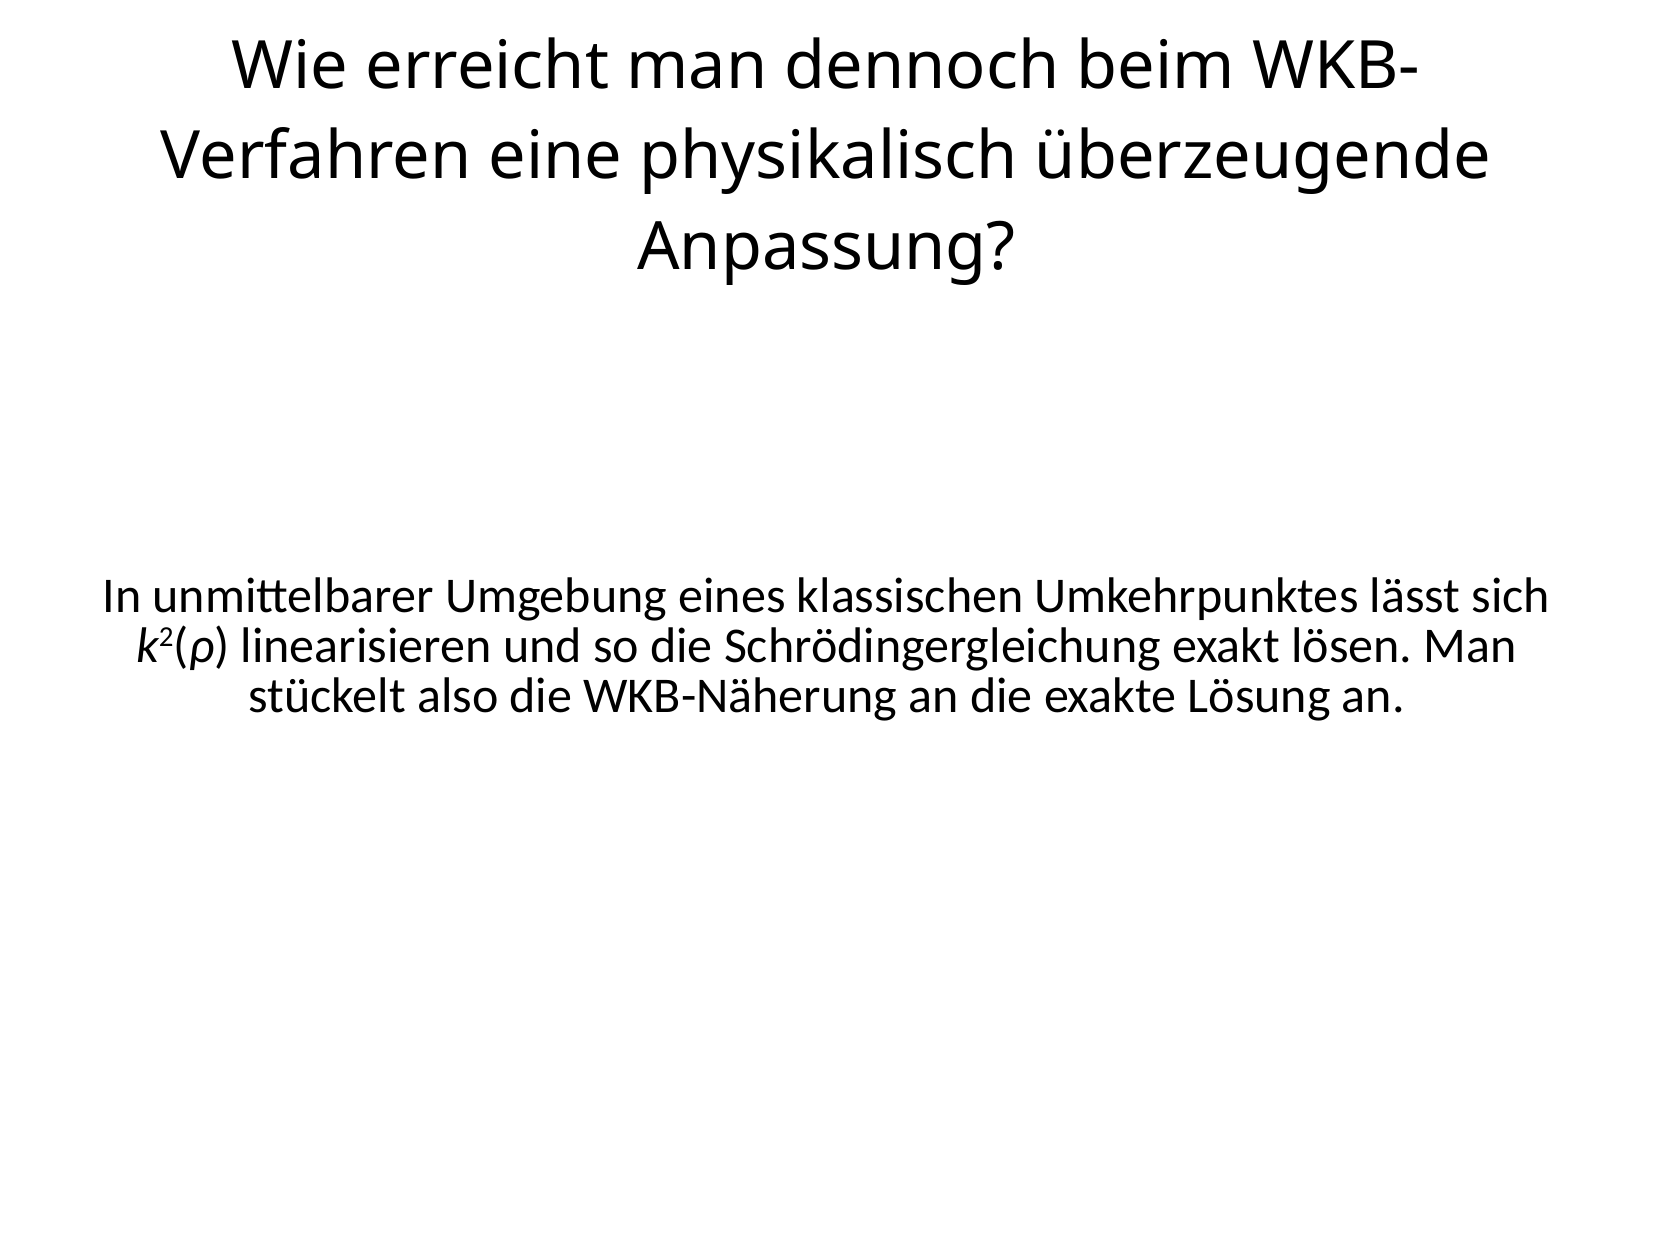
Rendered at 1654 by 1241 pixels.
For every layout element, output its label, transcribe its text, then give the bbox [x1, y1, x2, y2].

subtitle In unmittelbarer Umgebung eines klassischen Umkehrpunktes lässt sich k2(ρ) linearisieren und so die Schrödingergleichung exakt lösen. Man stückelt also die WKB-Näherung an die exakte Lösung an. [82, 290, 1571, 1010]
title Wie erreicht man dennoch beim WKB-Verfahren eine physikalisch überzeugende Anpassung? [82, 49, 1571, 257]
